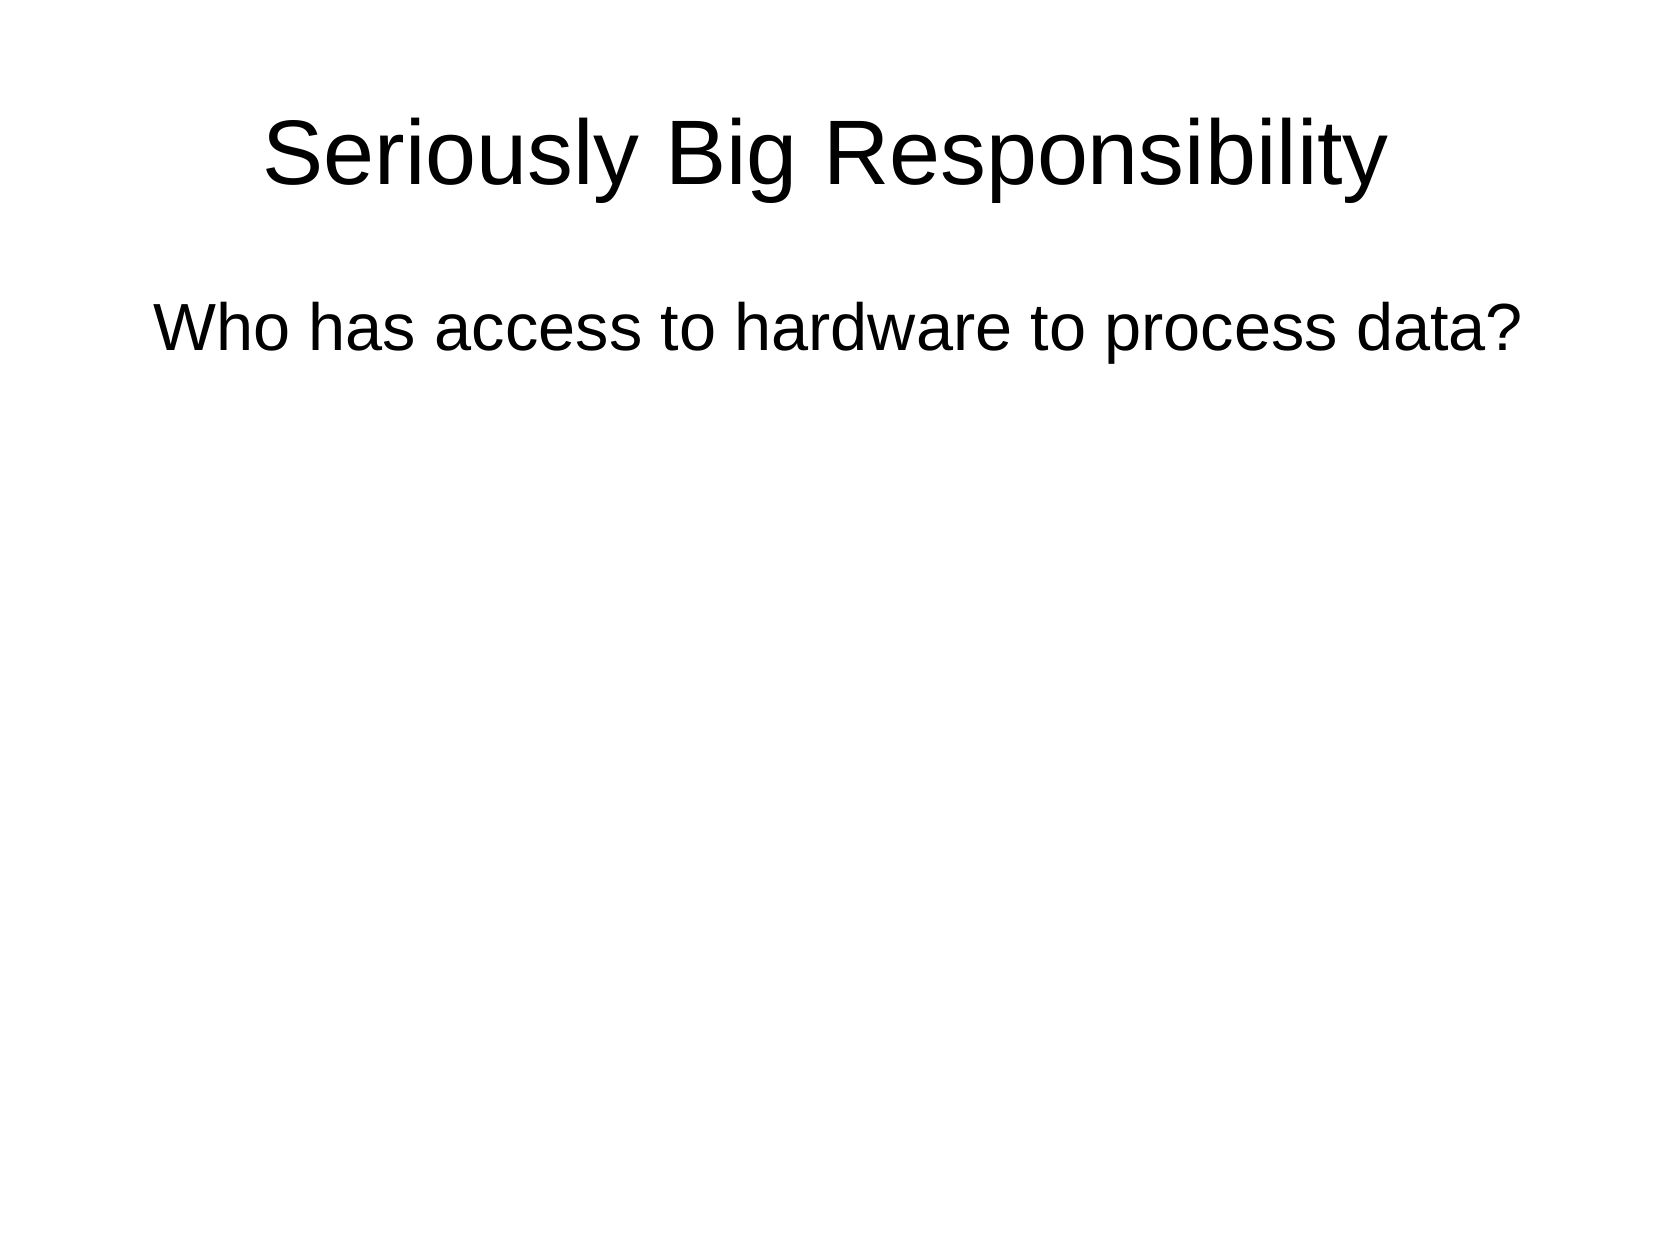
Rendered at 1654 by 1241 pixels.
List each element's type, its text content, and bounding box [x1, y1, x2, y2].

list Who has access to hardware to process data? [82, 290, 1571, 1010]
title Seriously Big Responsibility [82, 49, 1571, 257]
